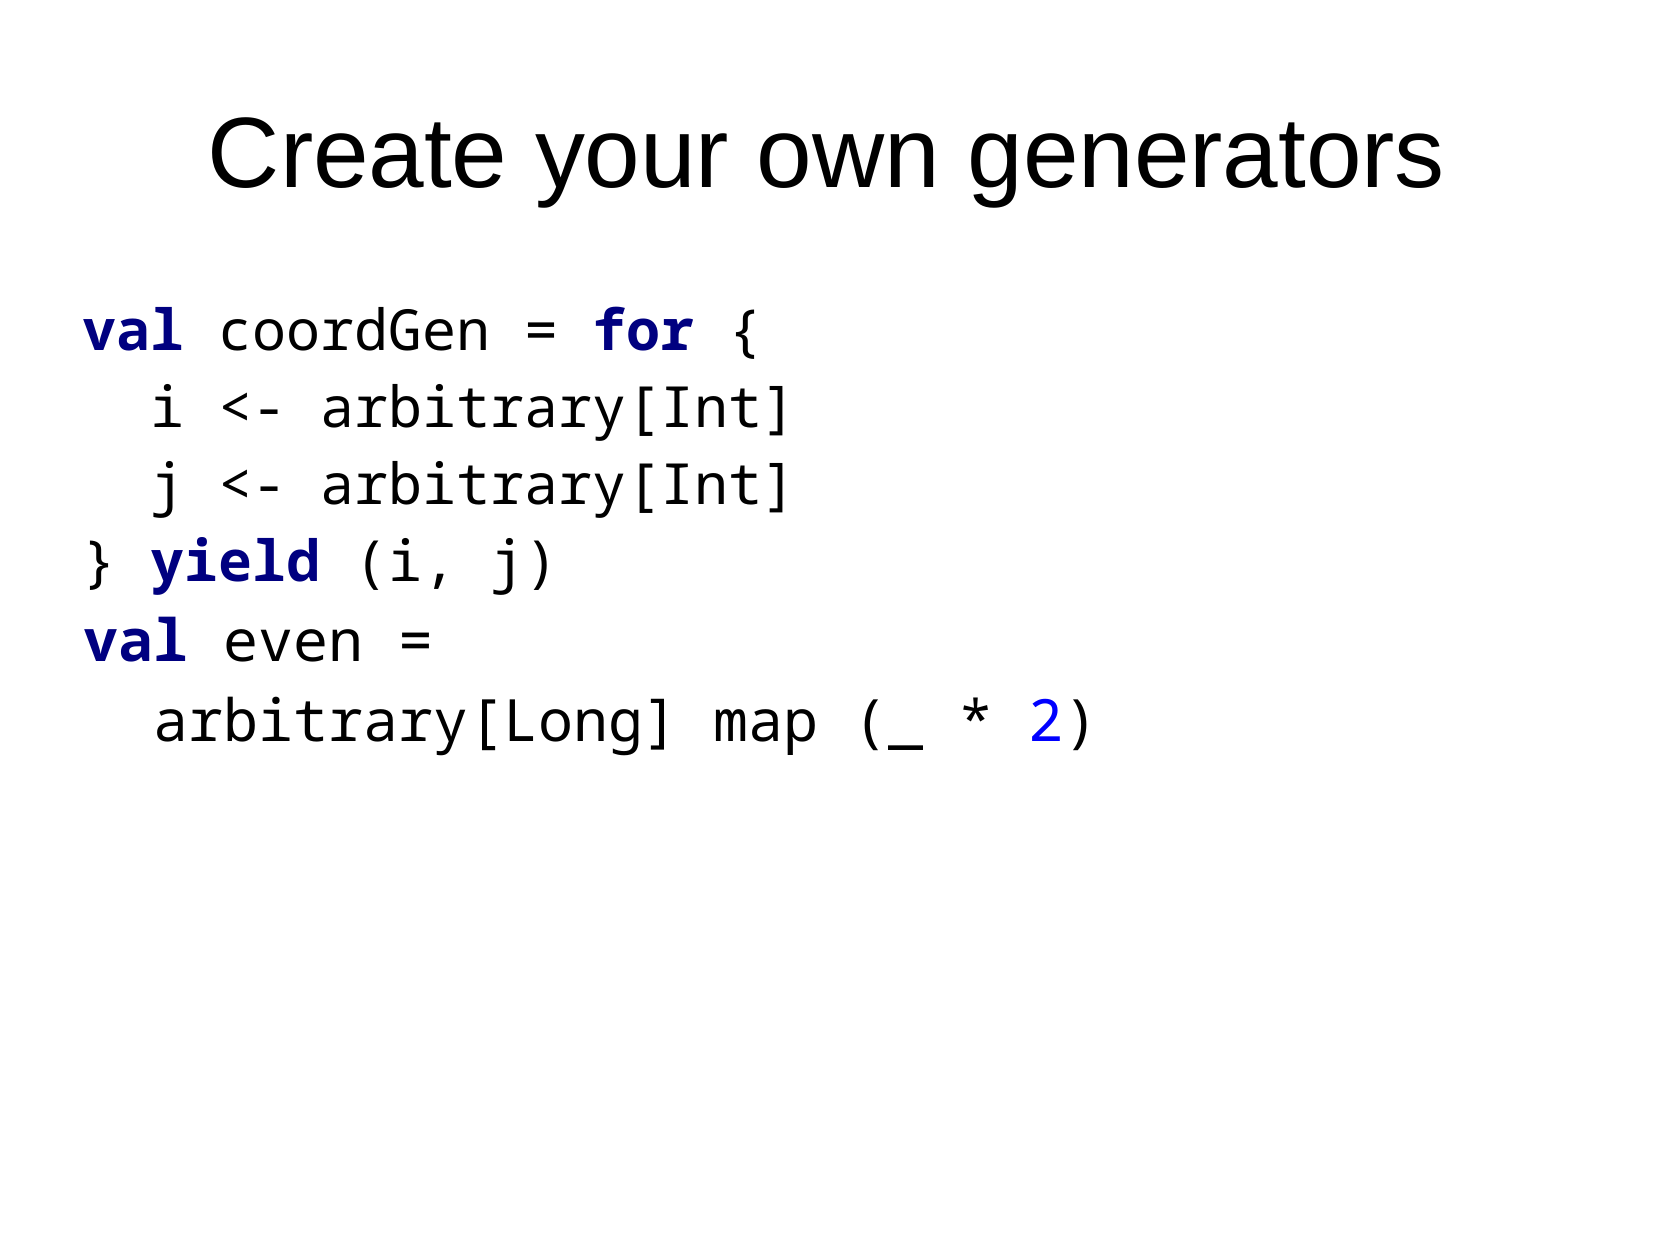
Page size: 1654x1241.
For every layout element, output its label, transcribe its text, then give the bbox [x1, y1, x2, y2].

title Create your own generators [82, 49, 1571, 257]
list val coordGen = for { i <- arbitrary[Int] j <- arbitrary[Int] } yield (i, j) [82, 290, 916, 592]
text_box val even = arbitrary[Long] map (_ * 2) [69, 592, 1570, 766]
